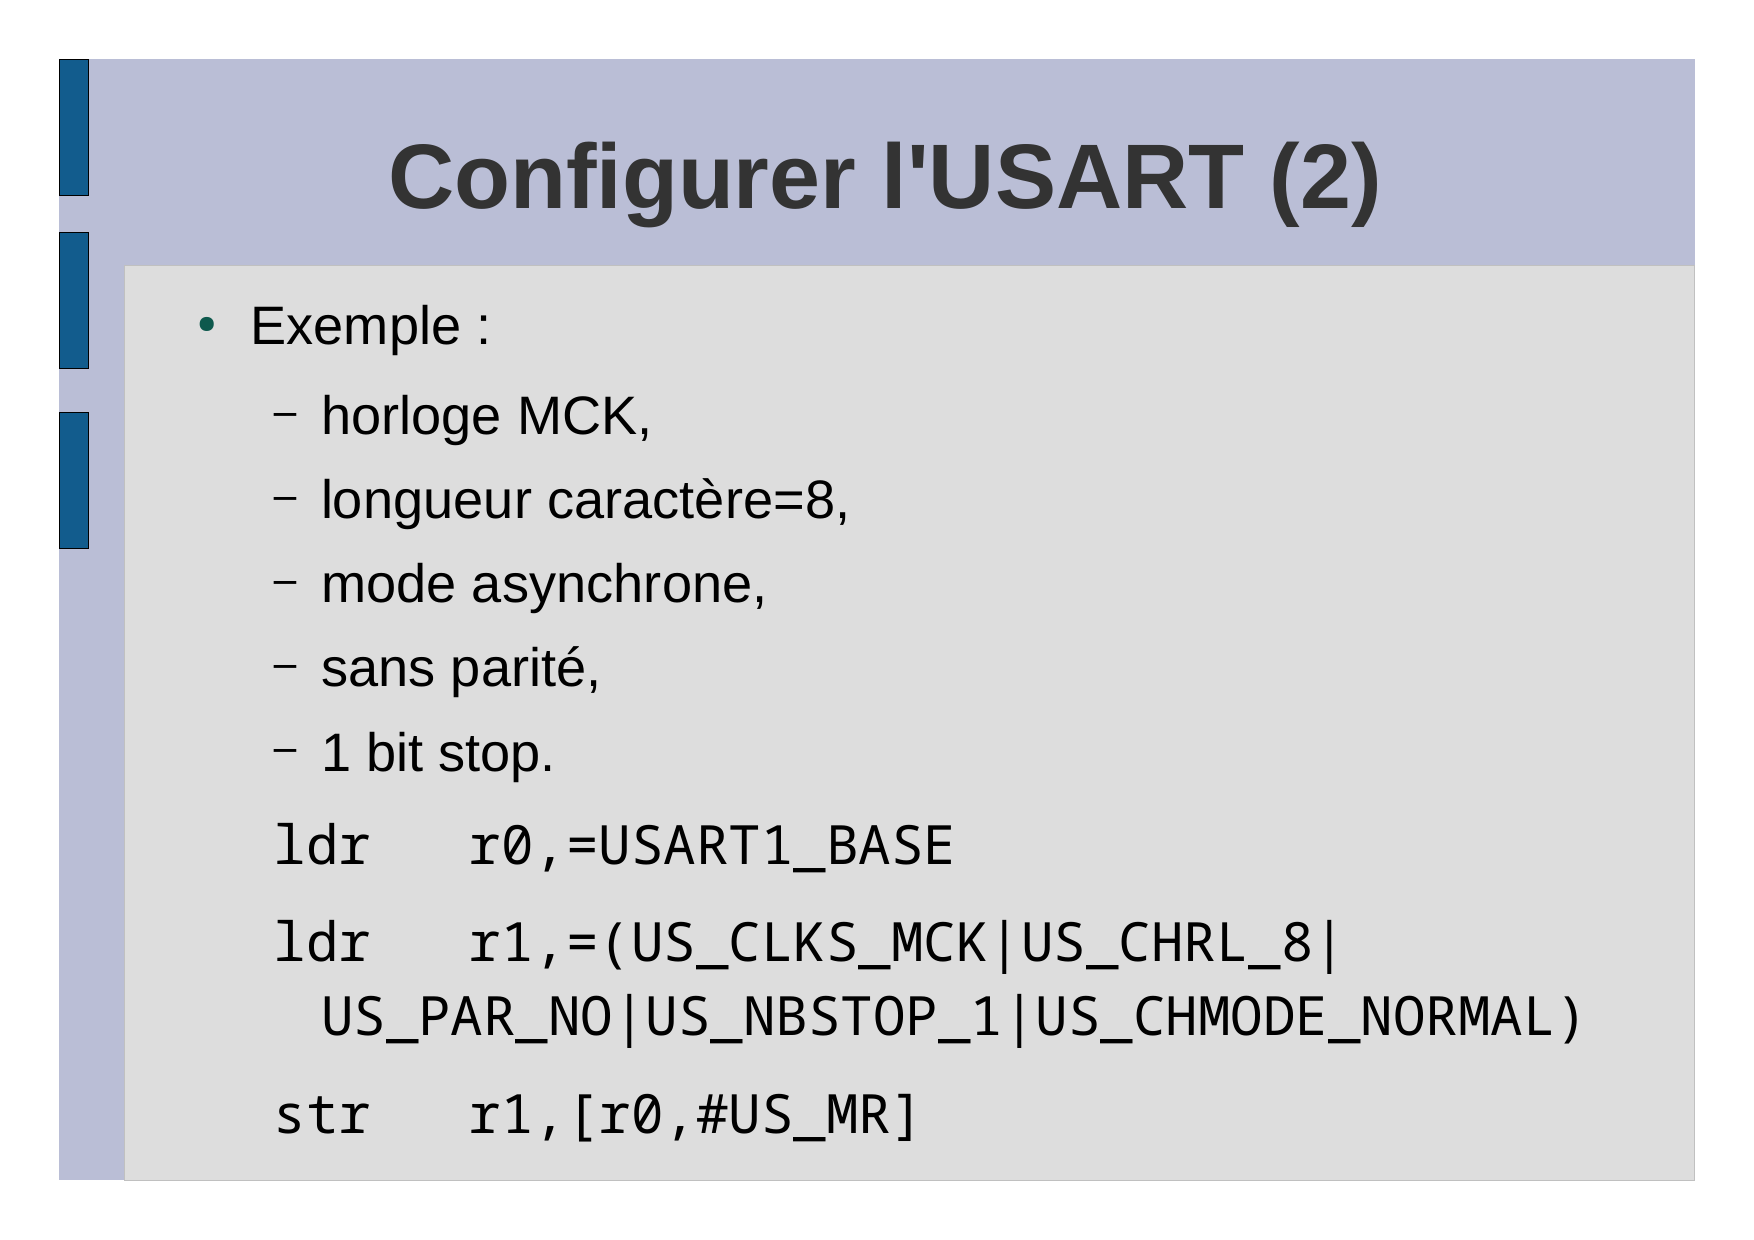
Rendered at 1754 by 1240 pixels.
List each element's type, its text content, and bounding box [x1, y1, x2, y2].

list Exemple : horloge MCK, longueur caractère=8, mode asynchrone, sans parité, 1 bit stop. ldr r0,=USART1_BASE ldr r1,=(US_CLKS_MCK|US_CHRL_8|US_PAR_NO|US_NBSTOP_1|US_CHMODE_NORMAL) str r1,[r0,#US_MR] [179, 295, 1654, 1145]
title Configurer l'USART (2) [118, 88, 1654, 266]
